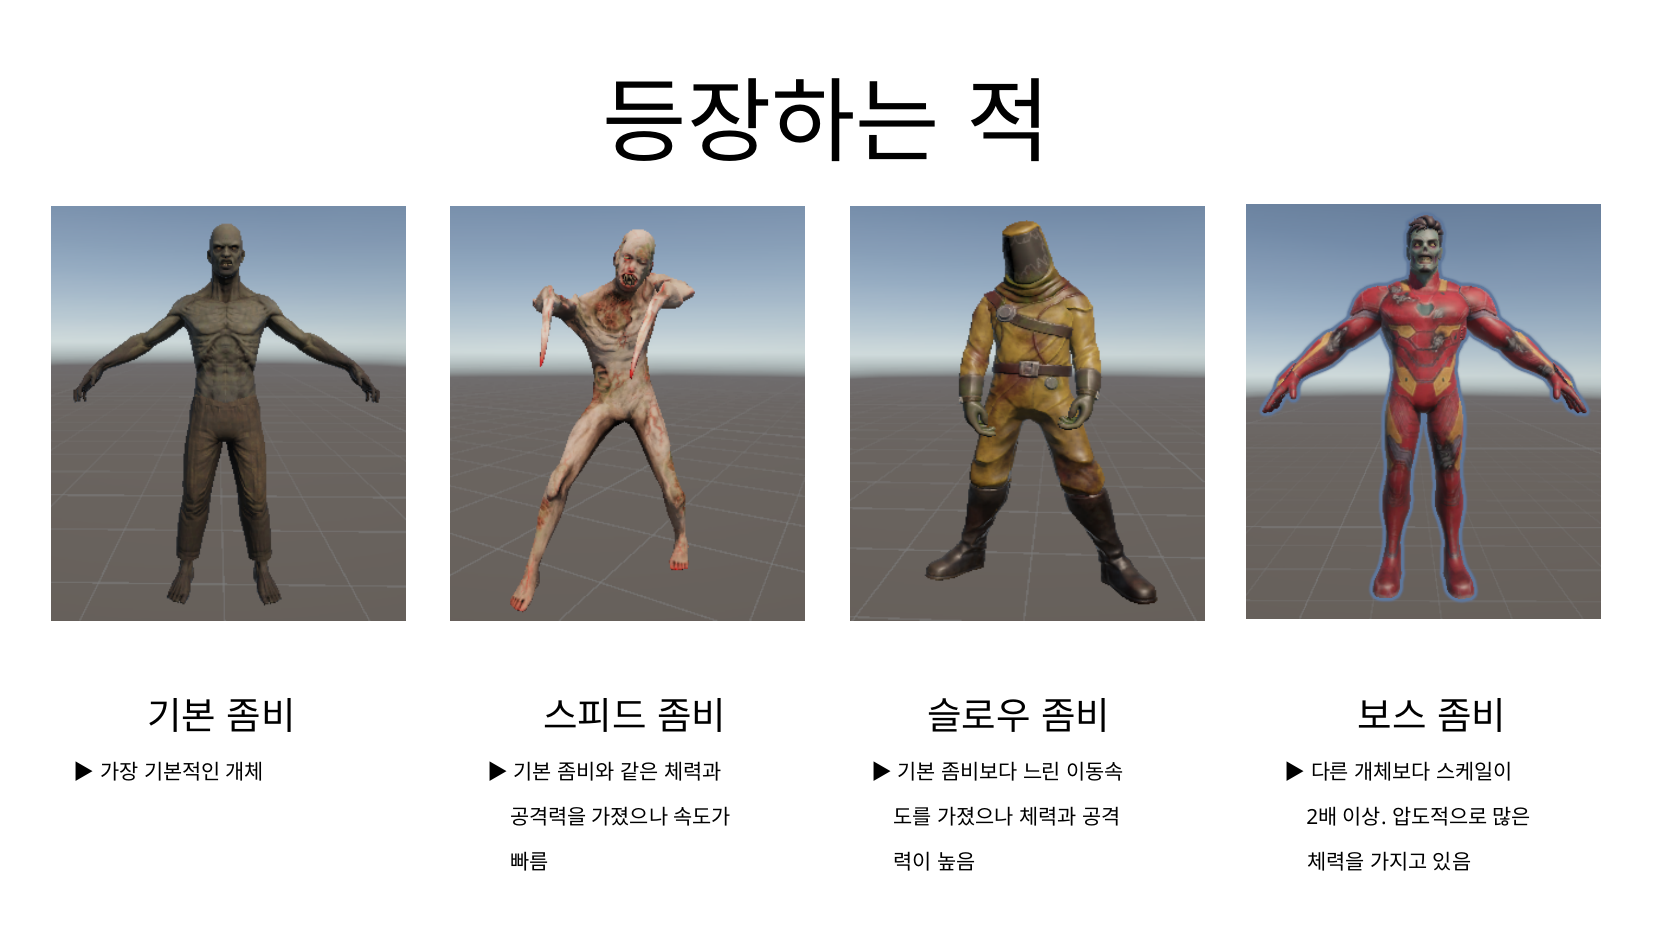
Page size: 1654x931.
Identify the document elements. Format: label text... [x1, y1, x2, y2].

text_box 슬로우 좀비 ▶ 기본 좀비보다 느린 이동속 도를 가졌으나 체력과 공격 력이 높음 [856, 679, 1182, 886]
picture [1246, 204, 1601, 619]
title 등장하는 적 [82, 37, 1571, 193]
text_box 기본 좀비 ▶ 가장 기본적인 개체 [59, 679, 384, 886]
picture [450, 206, 805, 621]
text_box 보스 좀비 ▶ 다른 개체보다 스케일이 2배 이상. 압도적으로 많은 체력을 가지고 있음 [1269, 679, 1595, 886]
picture [51, 206, 406, 621]
picture [850, 206, 1205, 621]
text_box 스피드 좀비 ▶ 기본 좀비와 같은 체력과 공격력을 가졌으나 속도가 빠름 [472, 679, 798, 886]
